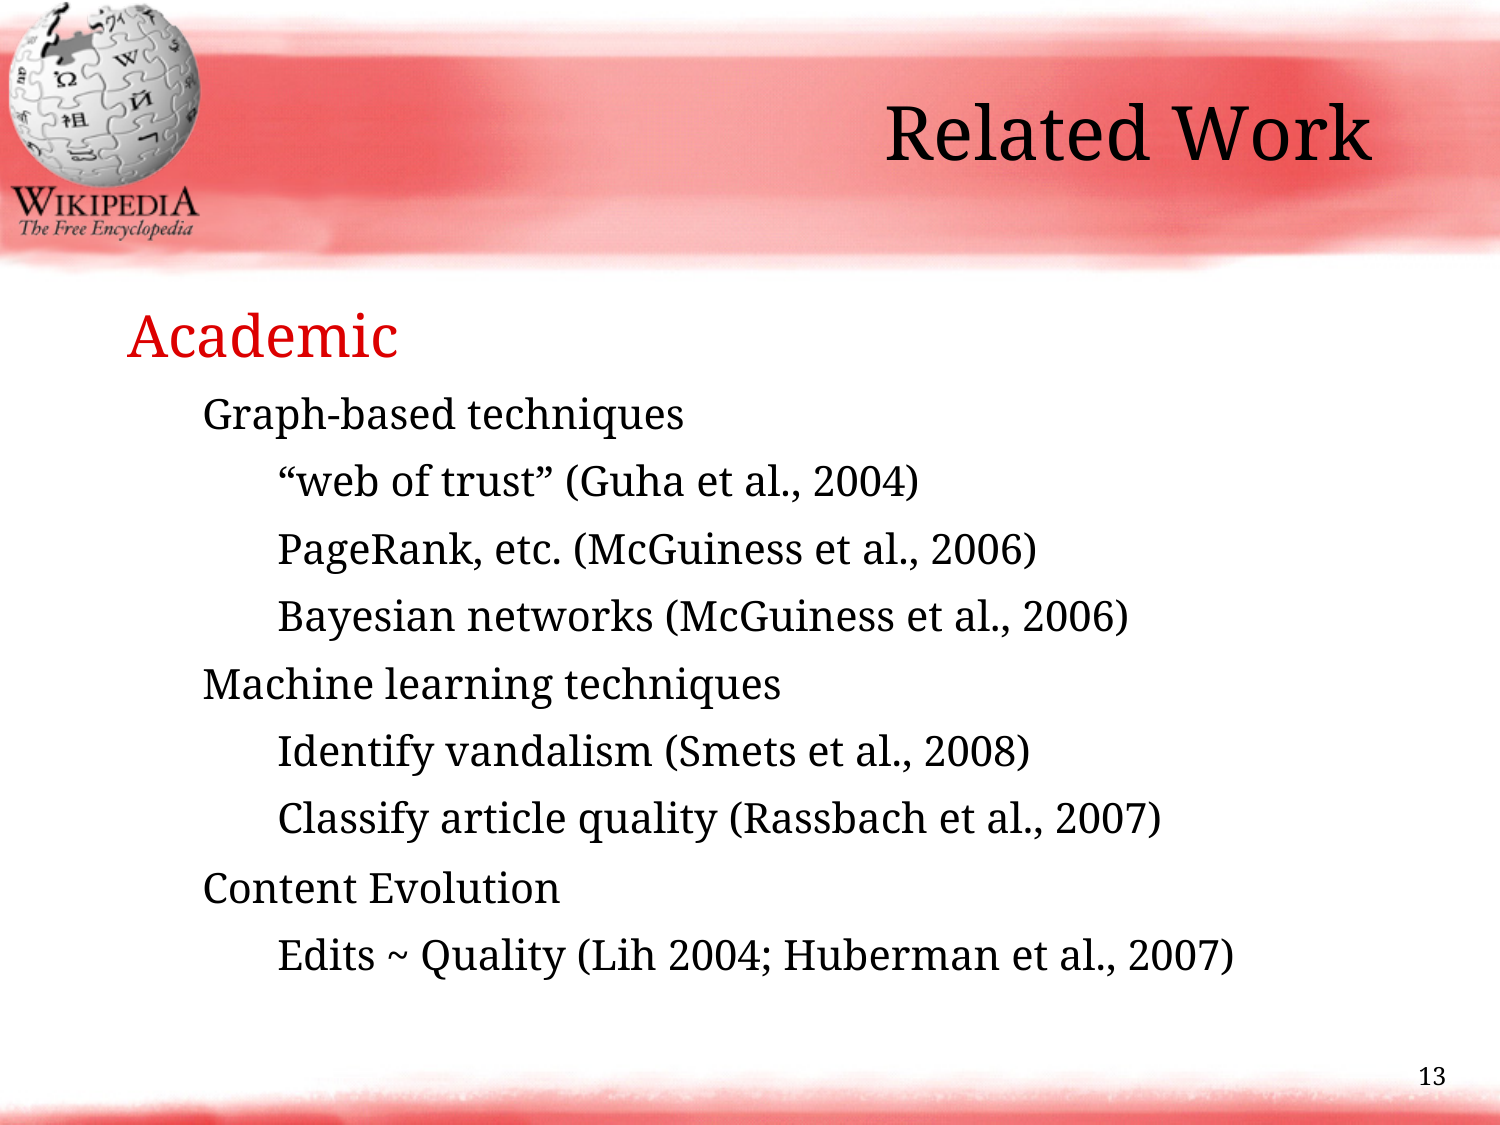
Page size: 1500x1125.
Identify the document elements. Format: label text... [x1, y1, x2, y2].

title Related Work [112, 37, 1388, 225]
list Academic Graph-based techniques “web of trust” (Guha et al., 2004)‏ PageRank, etc. (McGuiness et al., 2006)‏ Bayesian networks (McGuiness et al., 2006)‏ Machine learning techniques Identify vandalism (Smets et al., 2008)‏ Classify article quality (Rassbach et al., 2007)‏ Content Evolution Edits ~ Quality (Lih 2004; Huberman et al., 2007)‏ [112, 287, 1388, 1051]
picture [0, 0, 1500, 1125]
